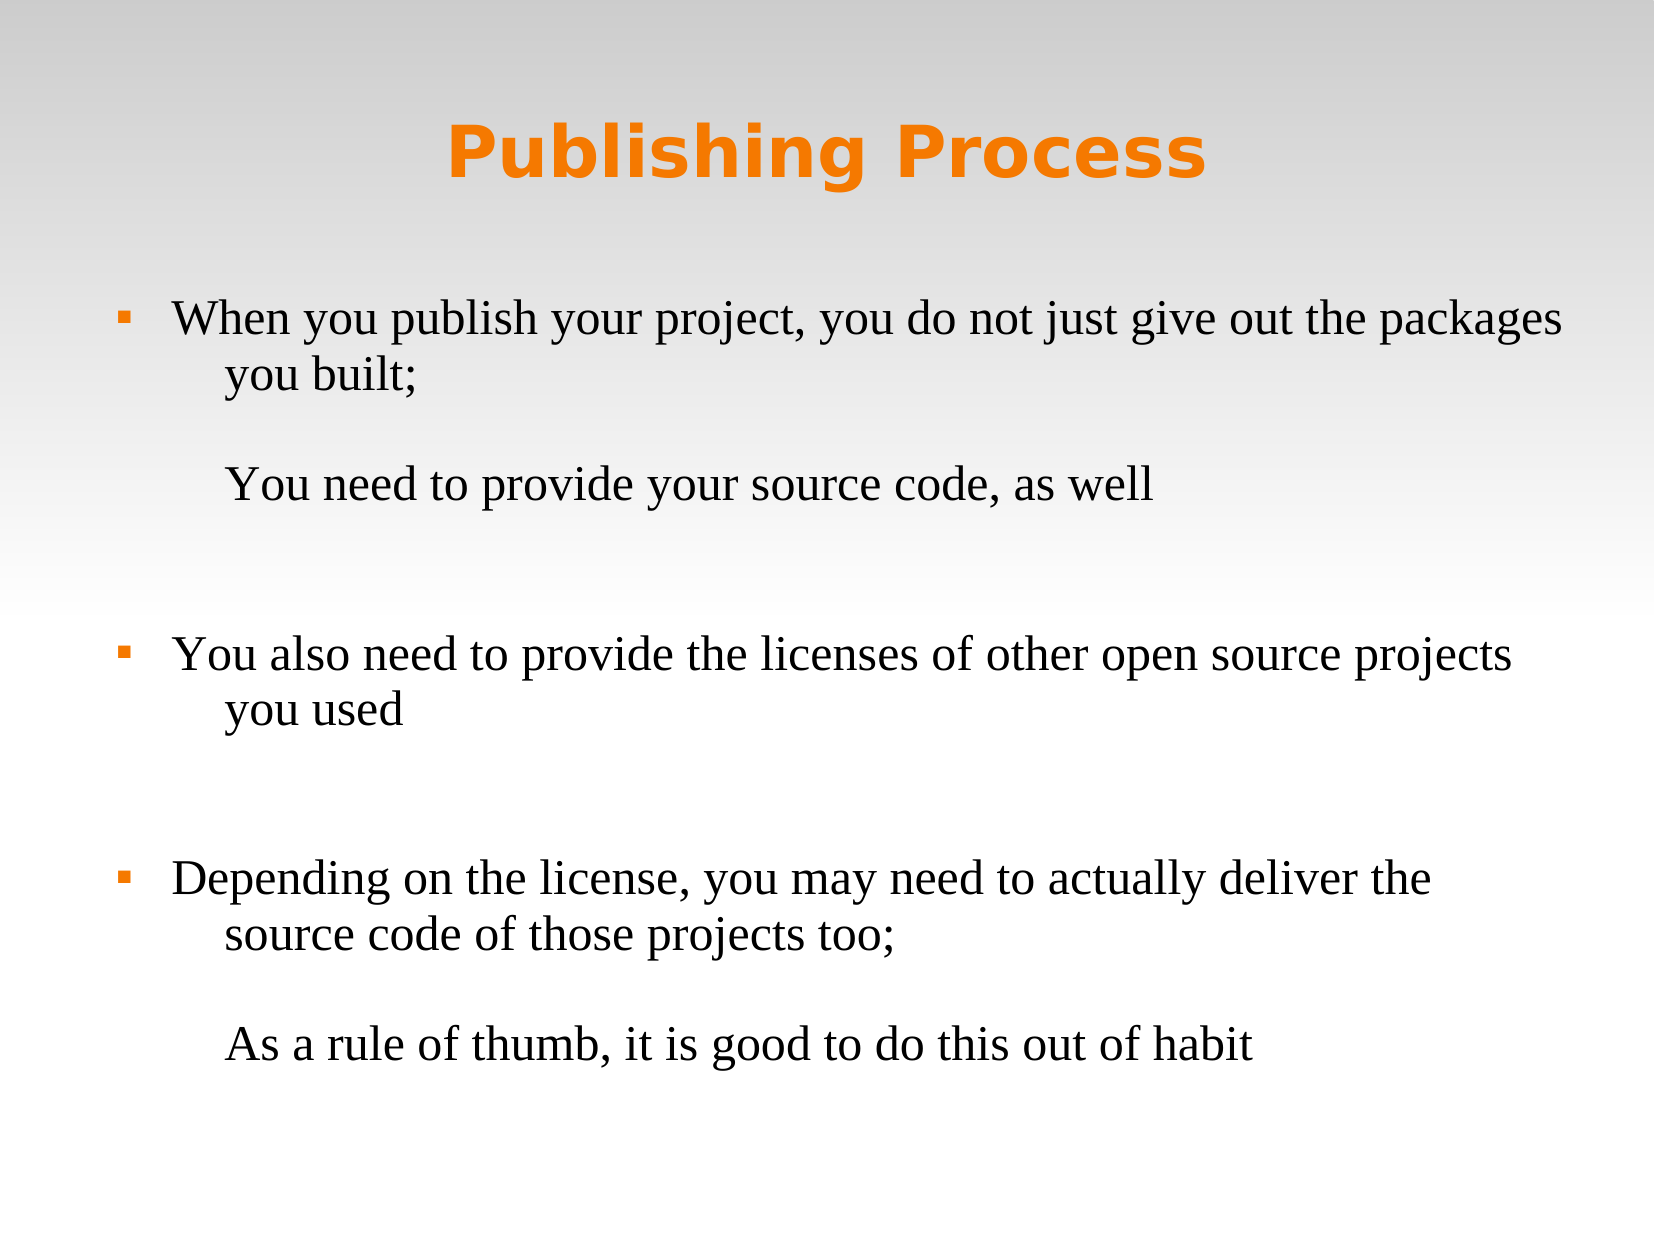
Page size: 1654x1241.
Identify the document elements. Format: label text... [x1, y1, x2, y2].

list When you publish your project, you do not just give out the packages you built; You need to provide your source code, as well You also need to provide the licenses of other open source projects you used Depending on the license, you may need to actually deliver the source code of those projects too; As a rule of thumb, it is good to do this out of habit [82, 290, 1571, 1135]
title Publishing Process [82, 49, 1571, 257]
